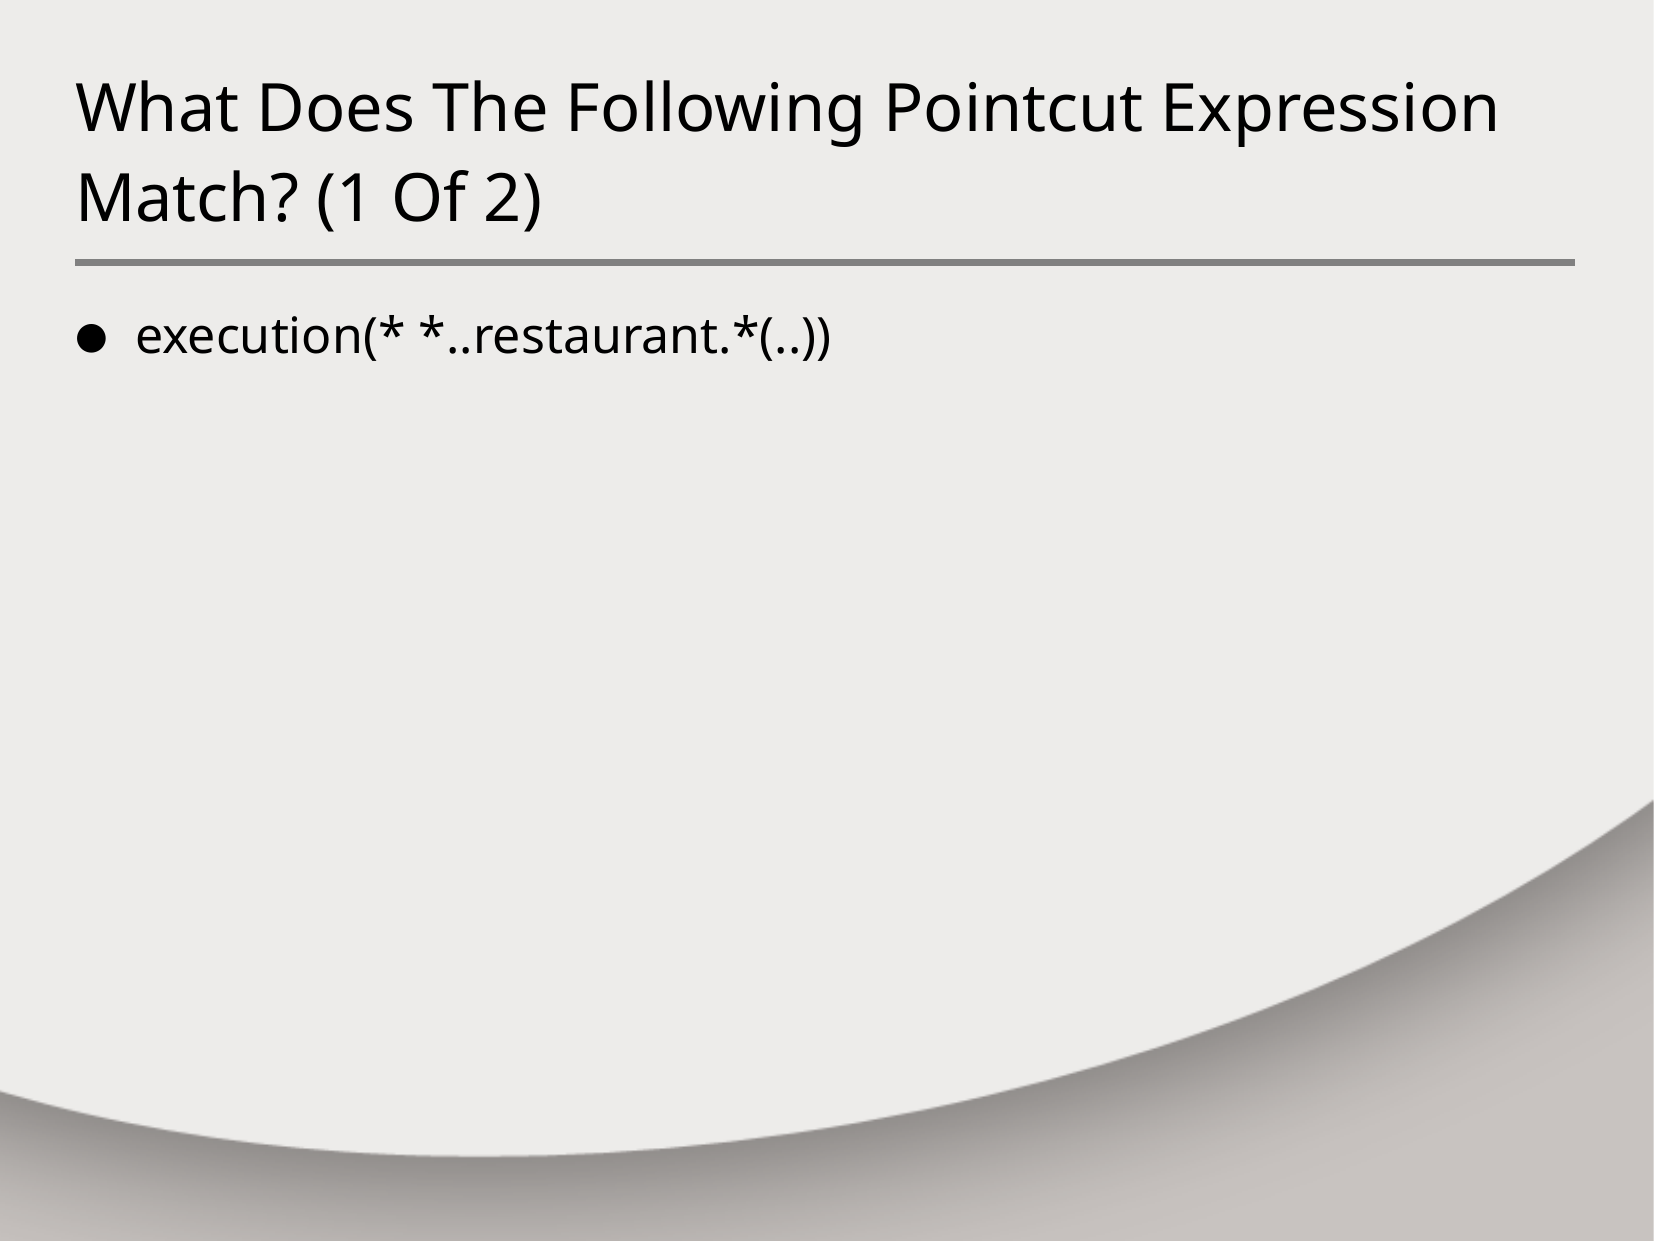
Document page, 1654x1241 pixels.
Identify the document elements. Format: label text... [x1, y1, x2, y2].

list execution(* *..restaurant.*(..)) [75, 300, 1576, 1163]
title What Does The Following Pointcut Expression Match? (1 Of 2) [75, 75, 1576, 226]
picture [0, 0, 1654, 1241]
